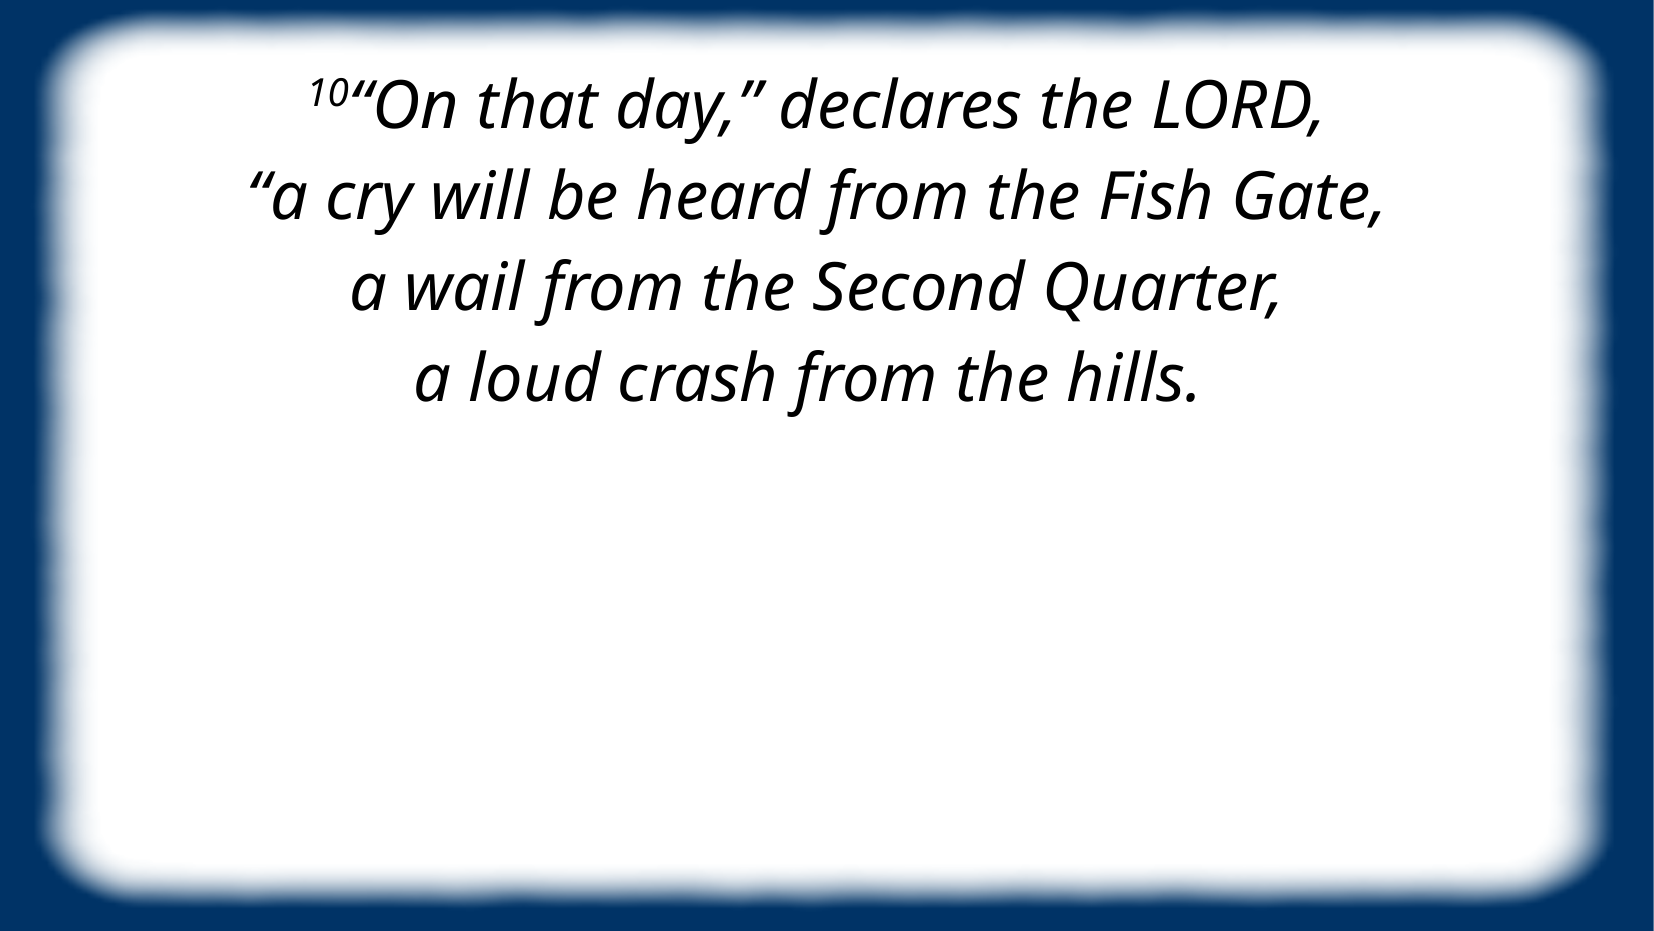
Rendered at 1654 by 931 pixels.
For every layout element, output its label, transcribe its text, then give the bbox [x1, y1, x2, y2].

text_box 10“On that day,” declares the LORD, “a cry will be heard from the Fish Gate, a wail from the Second Quarter, a loud crash from the hills. [90, 50, 1546, 421]
picture [0, 0, 1654, 931]
